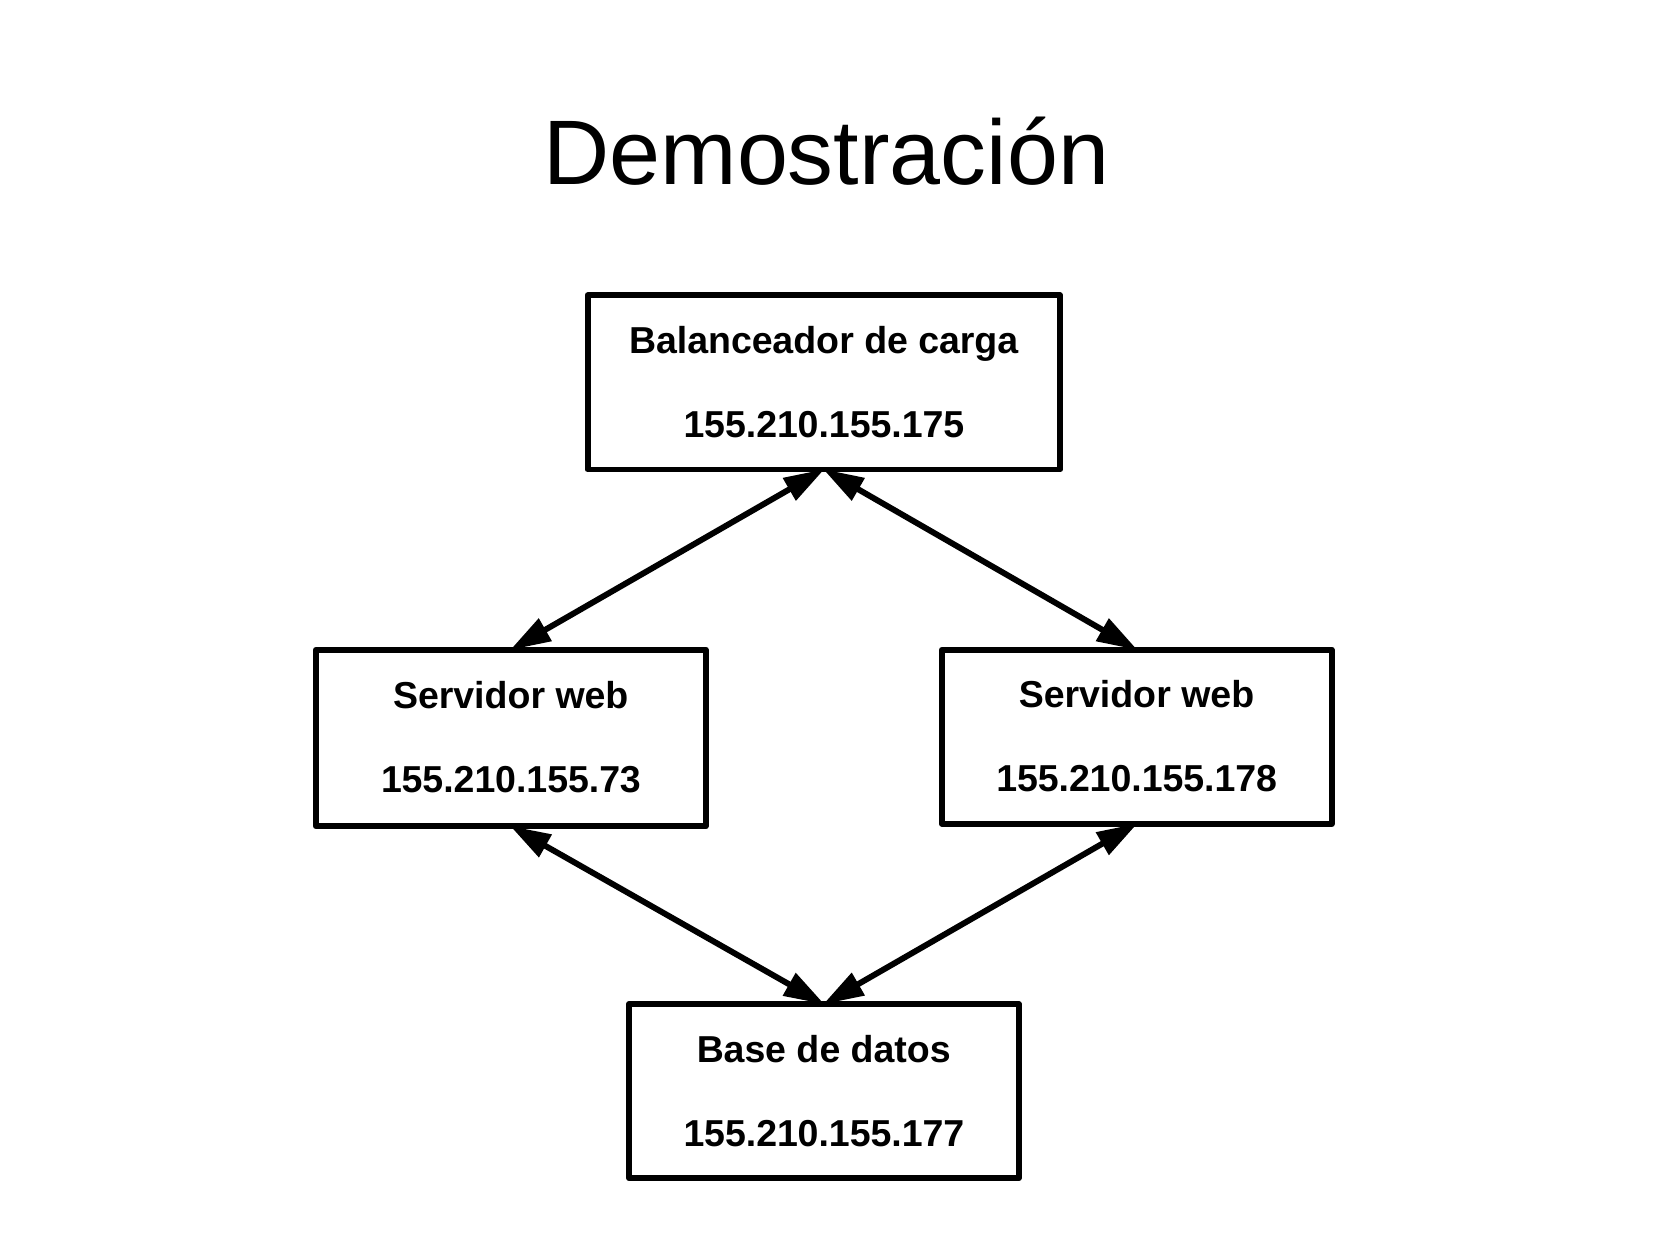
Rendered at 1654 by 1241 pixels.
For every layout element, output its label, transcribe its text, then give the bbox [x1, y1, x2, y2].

text_box Servidor web 155.210.155.73 [315, 649, 706, 827]
title Demostración [82, 49, 1571, 257]
text_box Servidor web 155.210.155.178 [941, 649, 1332, 824]
text_box Balanceador de carga 155.210.155.175 [587, 295, 1061, 470]
text_box Base de datos 155.210.155.177 [628, 1003, 1019, 1179]
